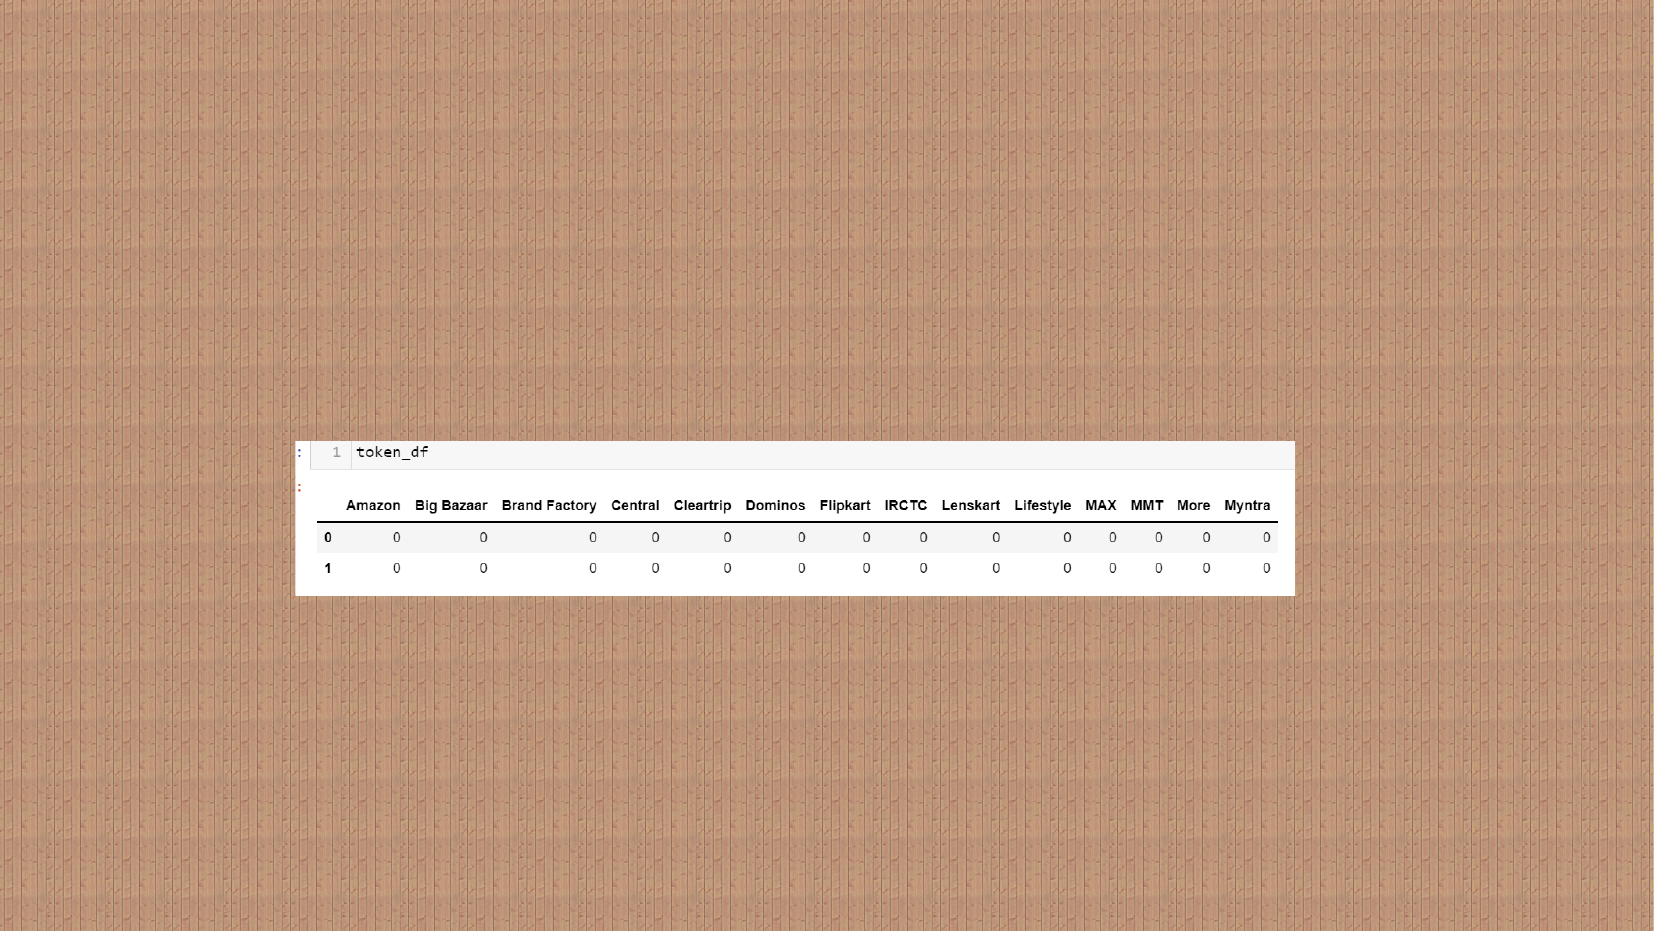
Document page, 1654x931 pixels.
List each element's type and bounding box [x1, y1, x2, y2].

picture [0, 0, 1654, 931]
chart [290, 96, 1295, 845]
